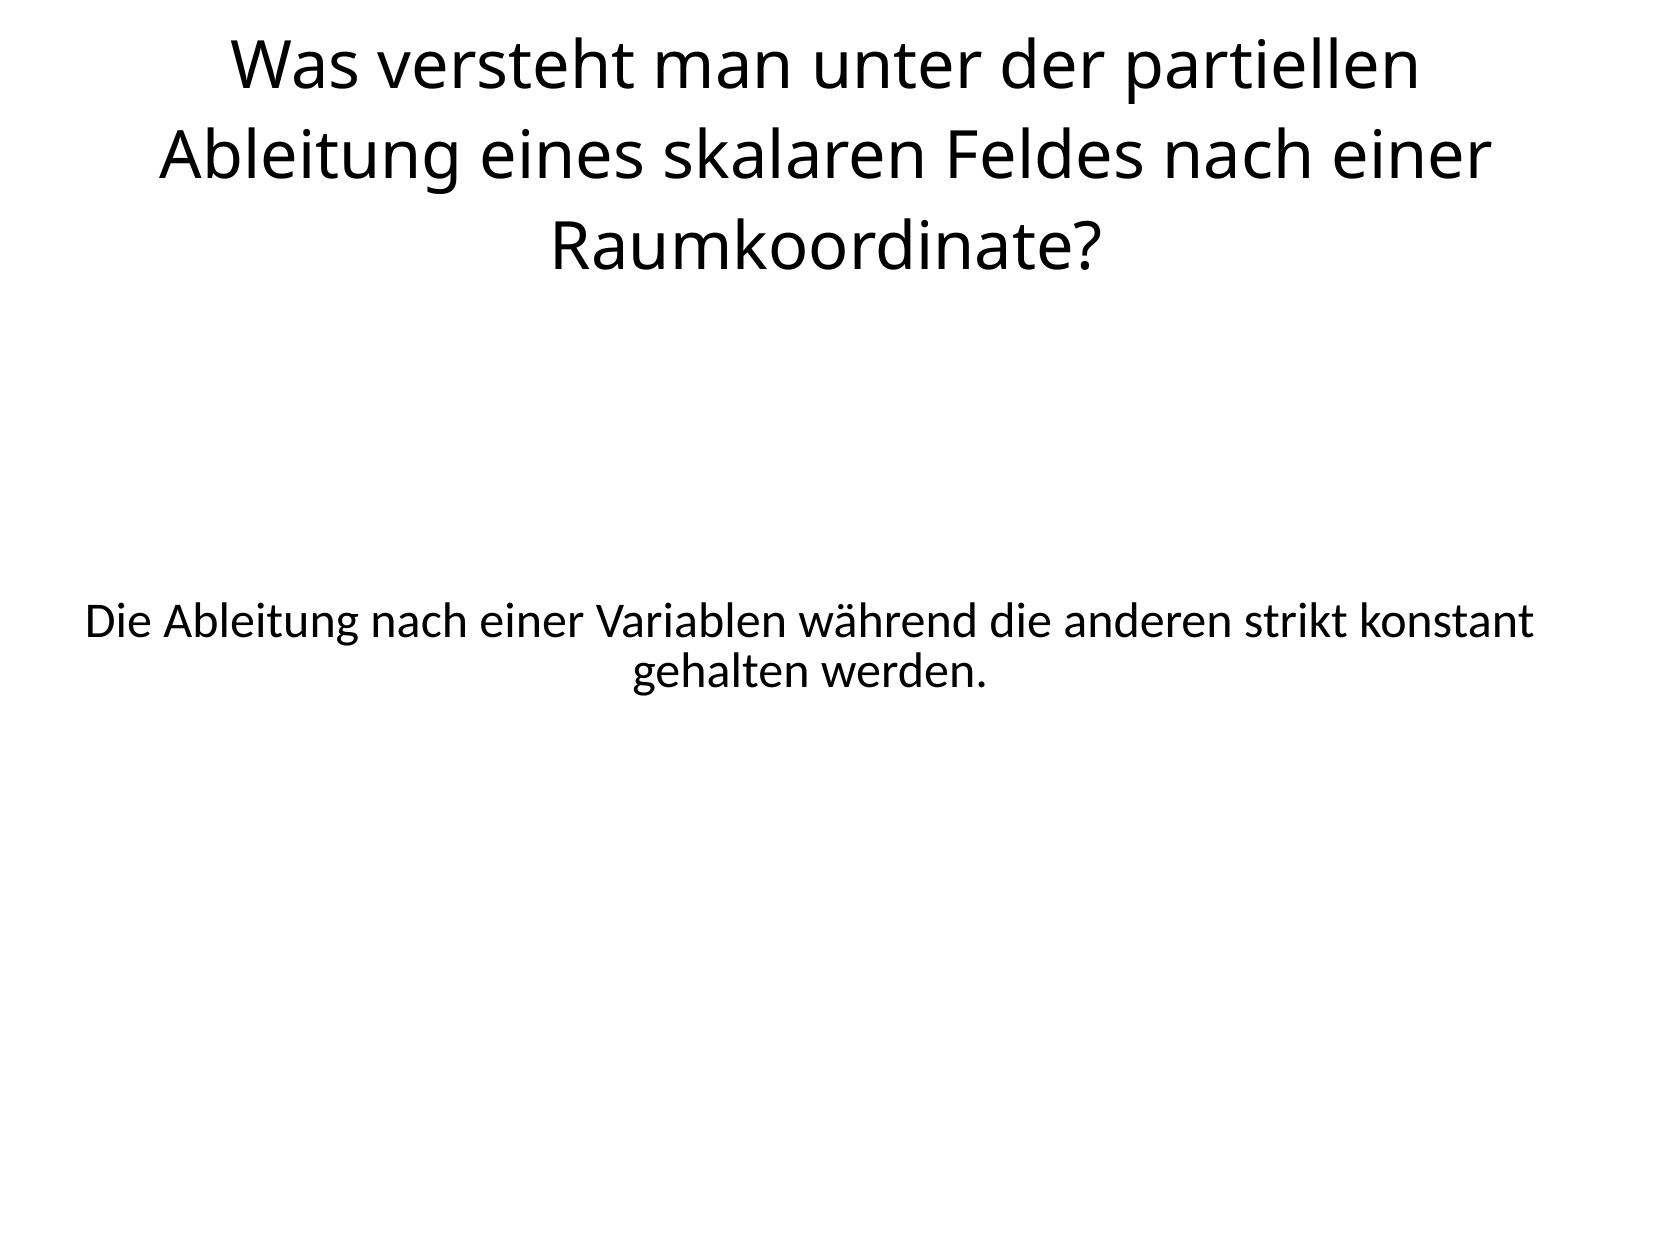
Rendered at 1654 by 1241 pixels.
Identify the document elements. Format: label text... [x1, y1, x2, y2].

title Was versteht man unter der partiellen Ableitung eines skalaren Feldes nach einer Raumkoordinate? [82, 49, 1571, 257]
subtitle Die Ableitung nach einer Variablen während die anderen strikt konstant gehalten werden. [82, 290, 1538, 1010]
